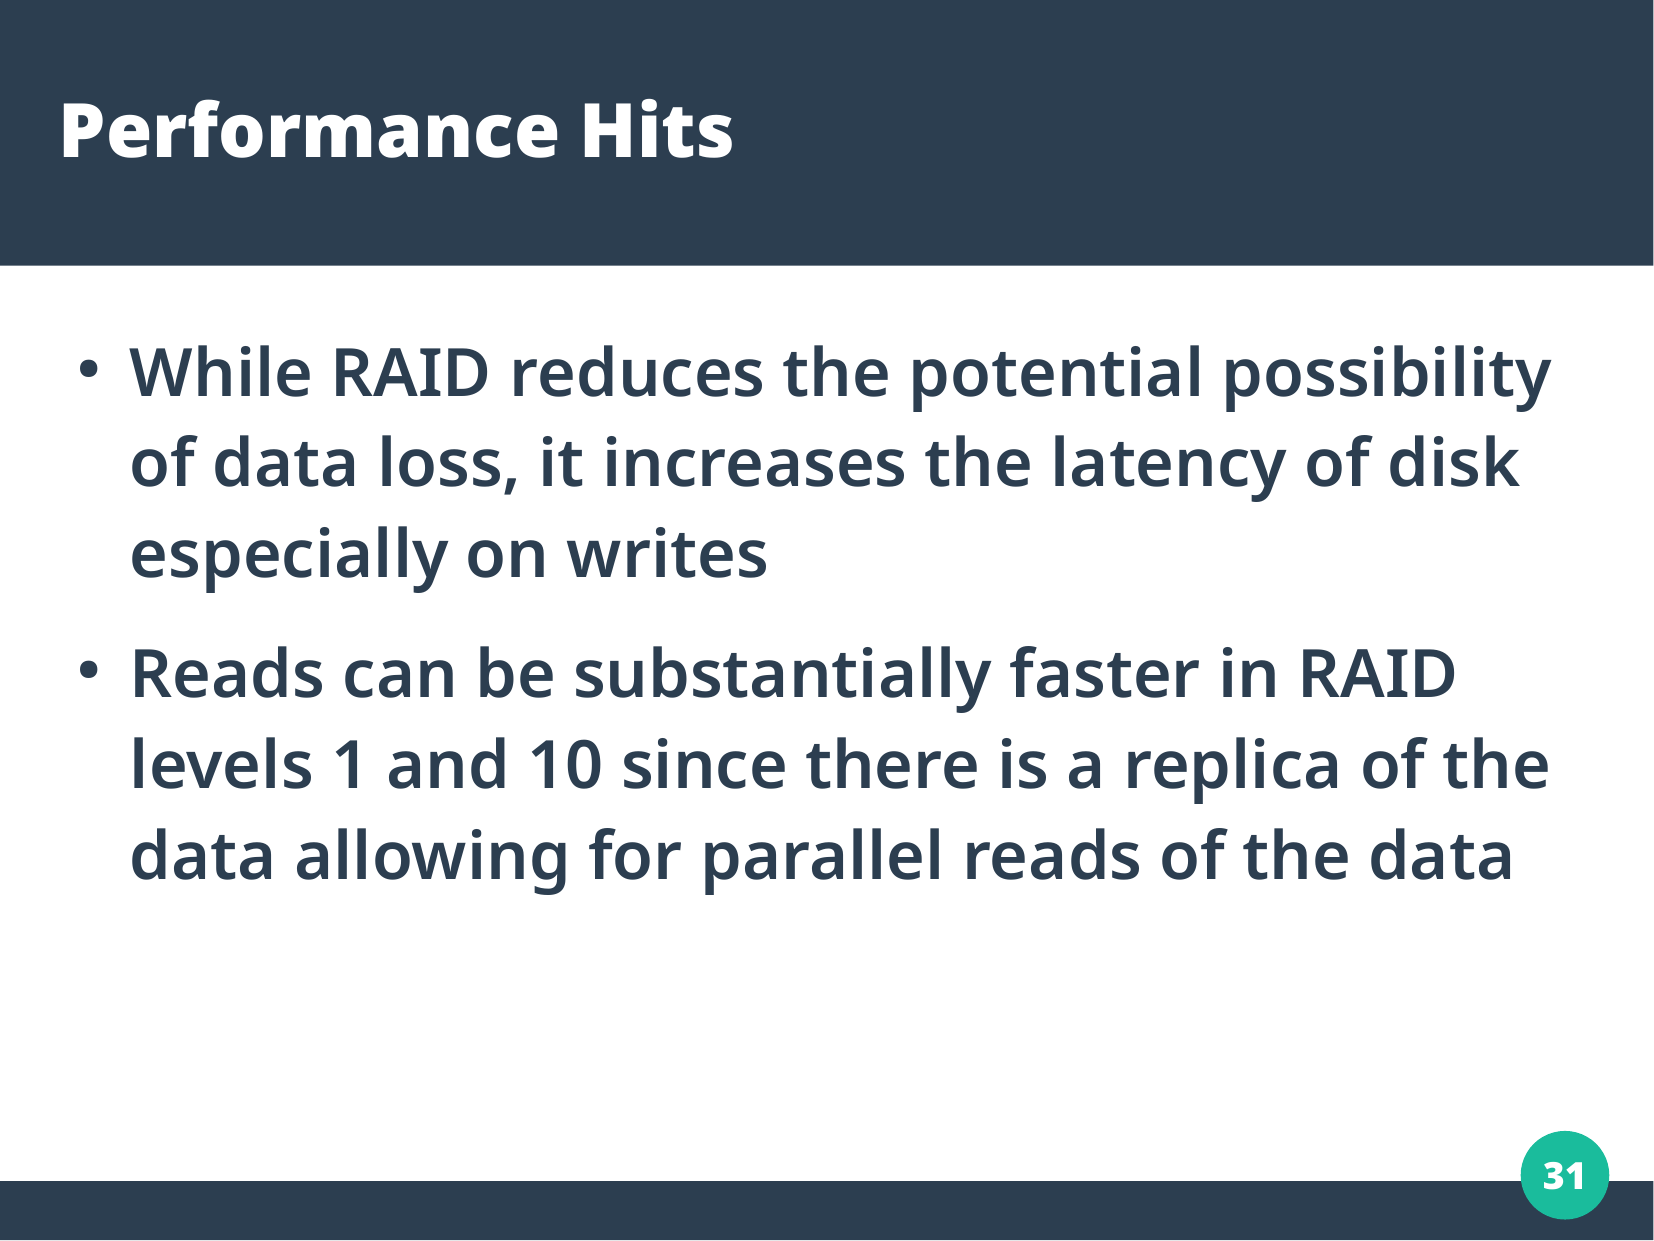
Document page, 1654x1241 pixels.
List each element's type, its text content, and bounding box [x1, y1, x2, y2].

title Performance Hits [59, 49, 1595, 207]
list While RAID reduces the potential possibility of data loss, it increases the latency of disk especially on writes Reads can be substantially faster in RAID levels 1 and 10 since there is a replica of the data allowing for parallel reads of the data [59, 324, 1595, 1152]
